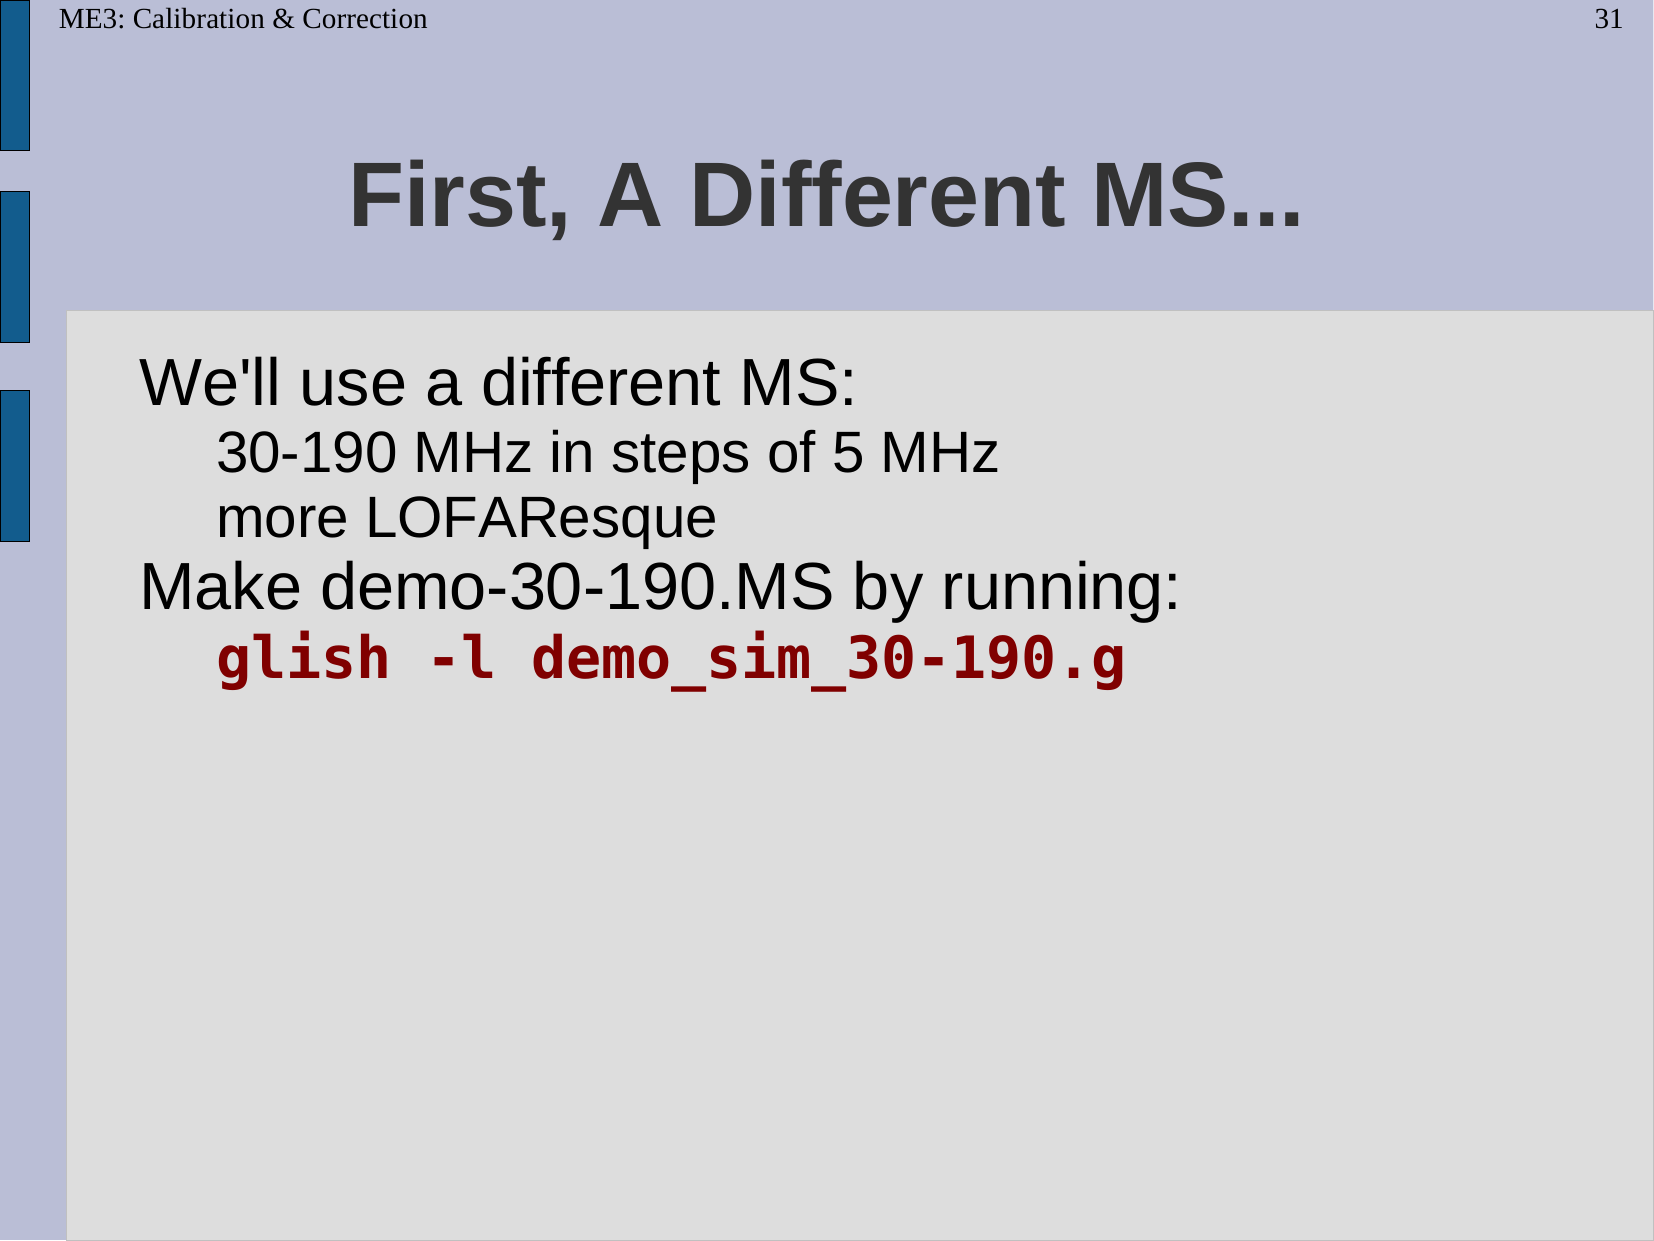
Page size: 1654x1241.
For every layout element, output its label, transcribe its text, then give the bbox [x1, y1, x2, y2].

title First, A Different MS... [121, 98, 1534, 291]
list We'll use a different MS: 30-190 MHz in steps of 5 MHz more LOFAResque Make demo-30-190.MS by running: glish -l demo_sim_30-190.g [121, 344, 1625, 1112]
